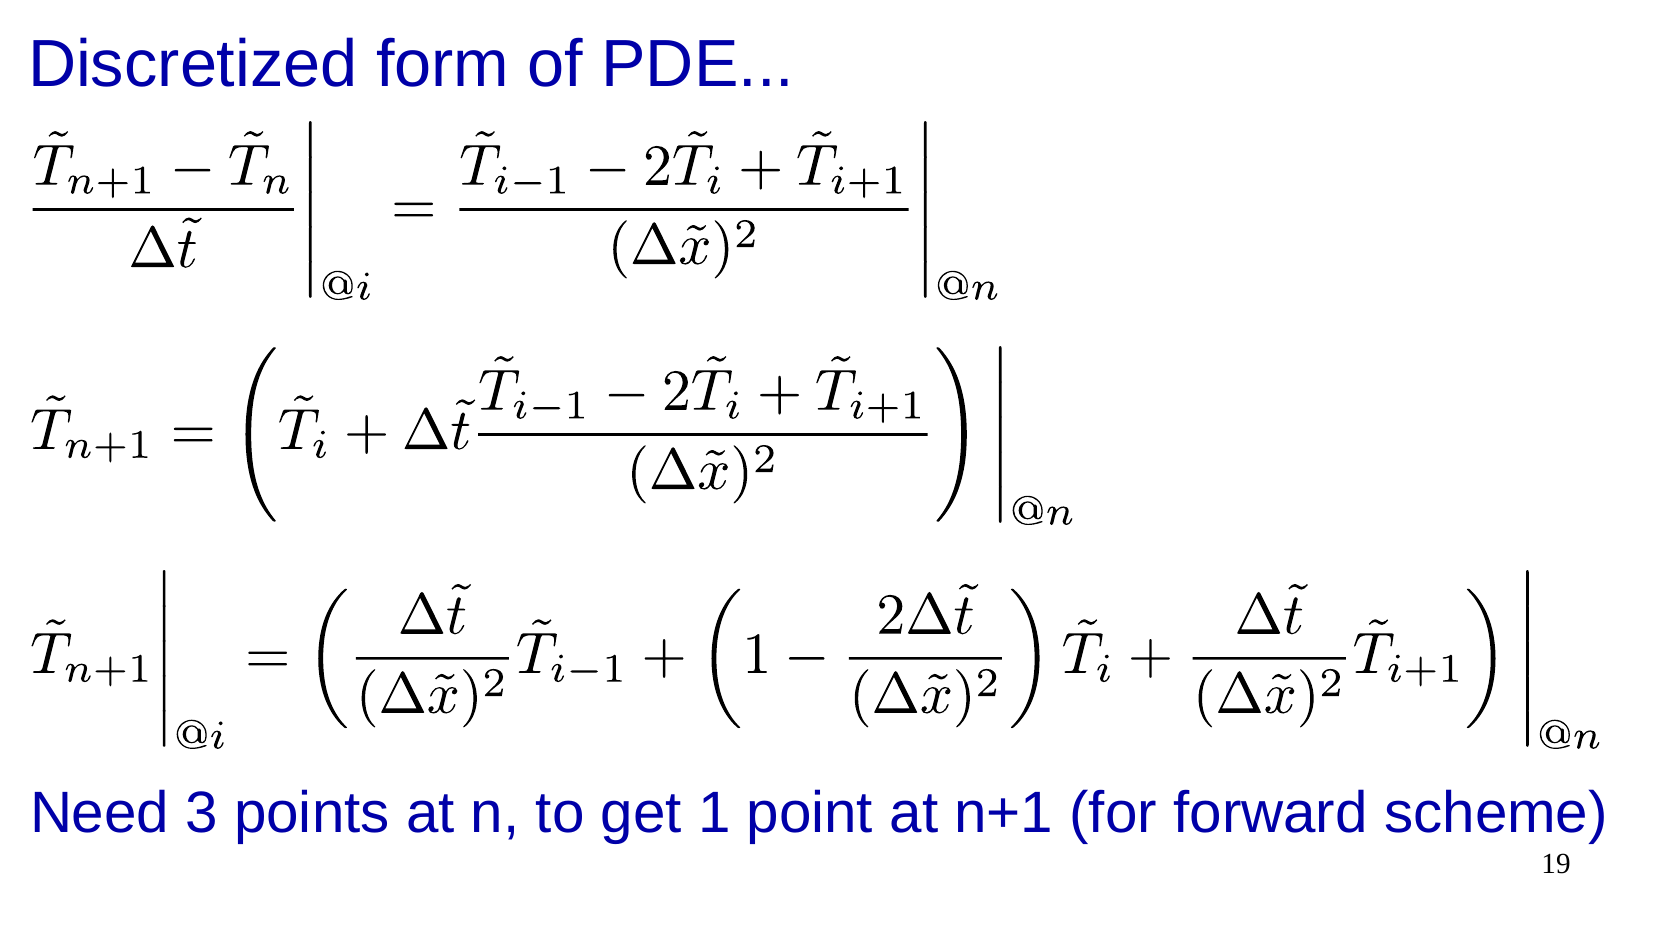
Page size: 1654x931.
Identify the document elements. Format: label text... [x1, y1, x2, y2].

text_box [32, 121, 1000, 301]
text_box [30, 570, 1602, 749]
list Need 3 points at n, to get 1 point at n+1 (for forward scheme) [30, 780, 1645, 916]
title Discretized form of PDE... [28, 21, 1626, 106]
text_box [30, 346, 1075, 526]
